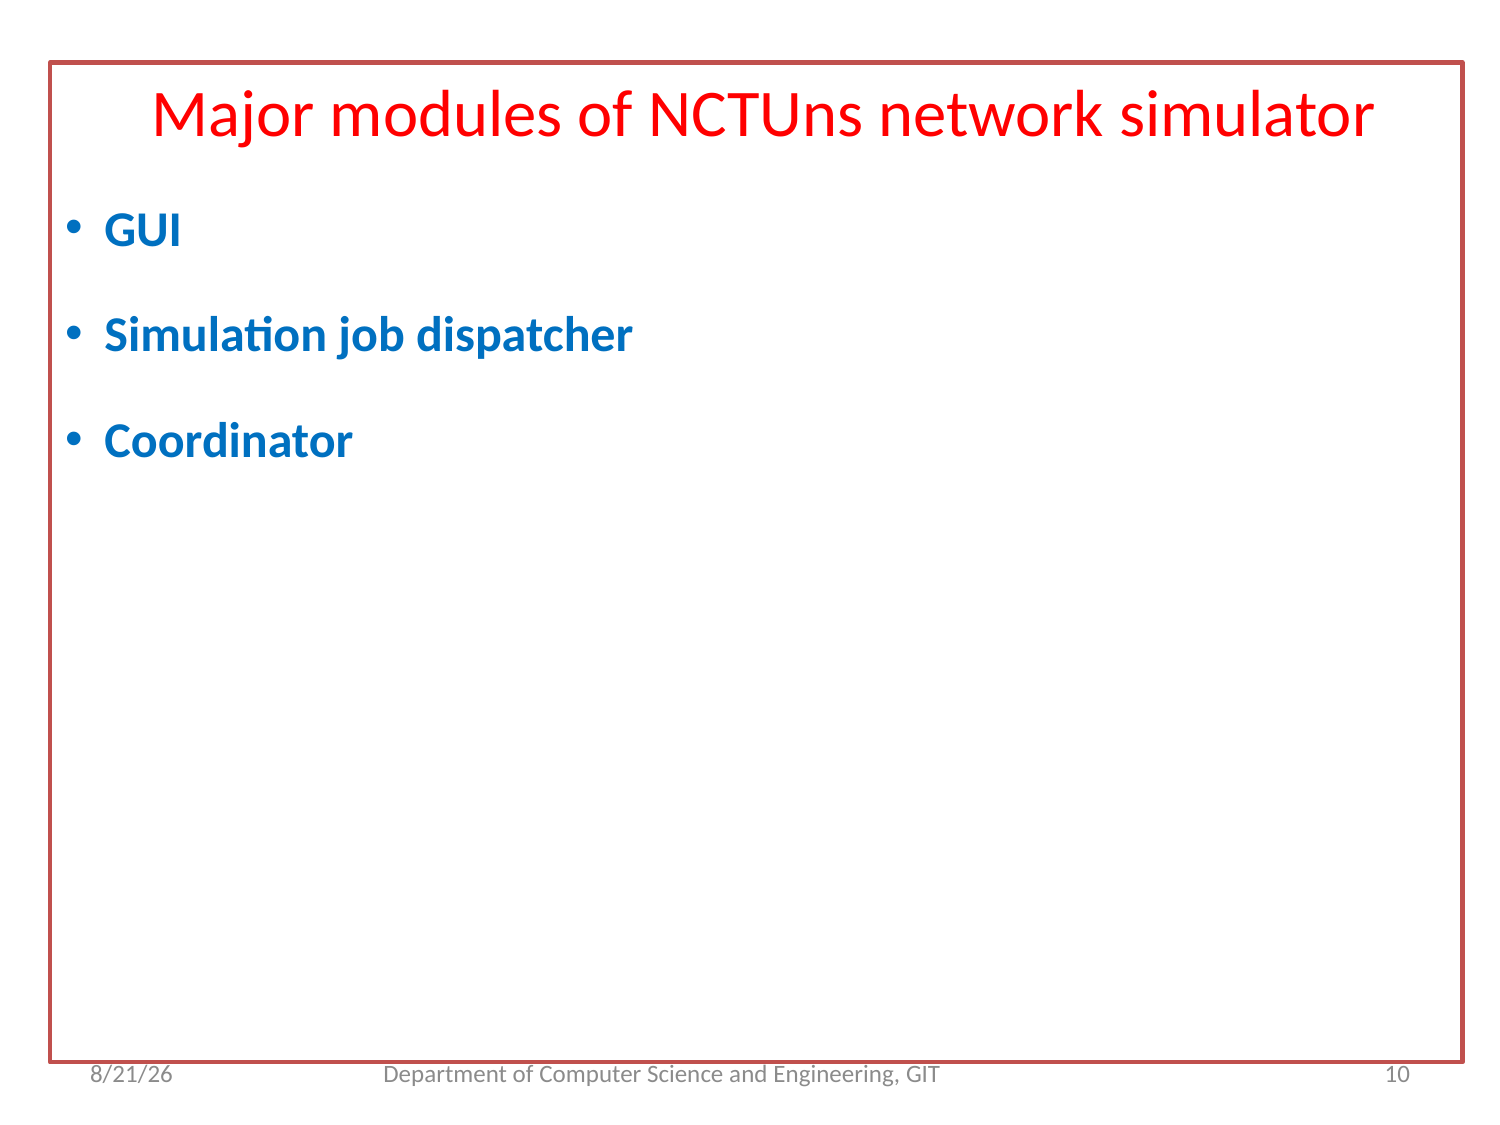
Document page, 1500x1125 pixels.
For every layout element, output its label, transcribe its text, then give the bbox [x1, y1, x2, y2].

text_box Department of Computer Science and Engineering, GIT [300, 1042, 1025, 1103]
slide_number <number> [1074, 1042, 1425, 1103]
subtitle Major modules of NCTUns network simulator GUI Simulation job dispatcher Coordinator [50, 62, 1463, 1063]
text_box 9/19/18 [75, 1042, 300, 1103]
